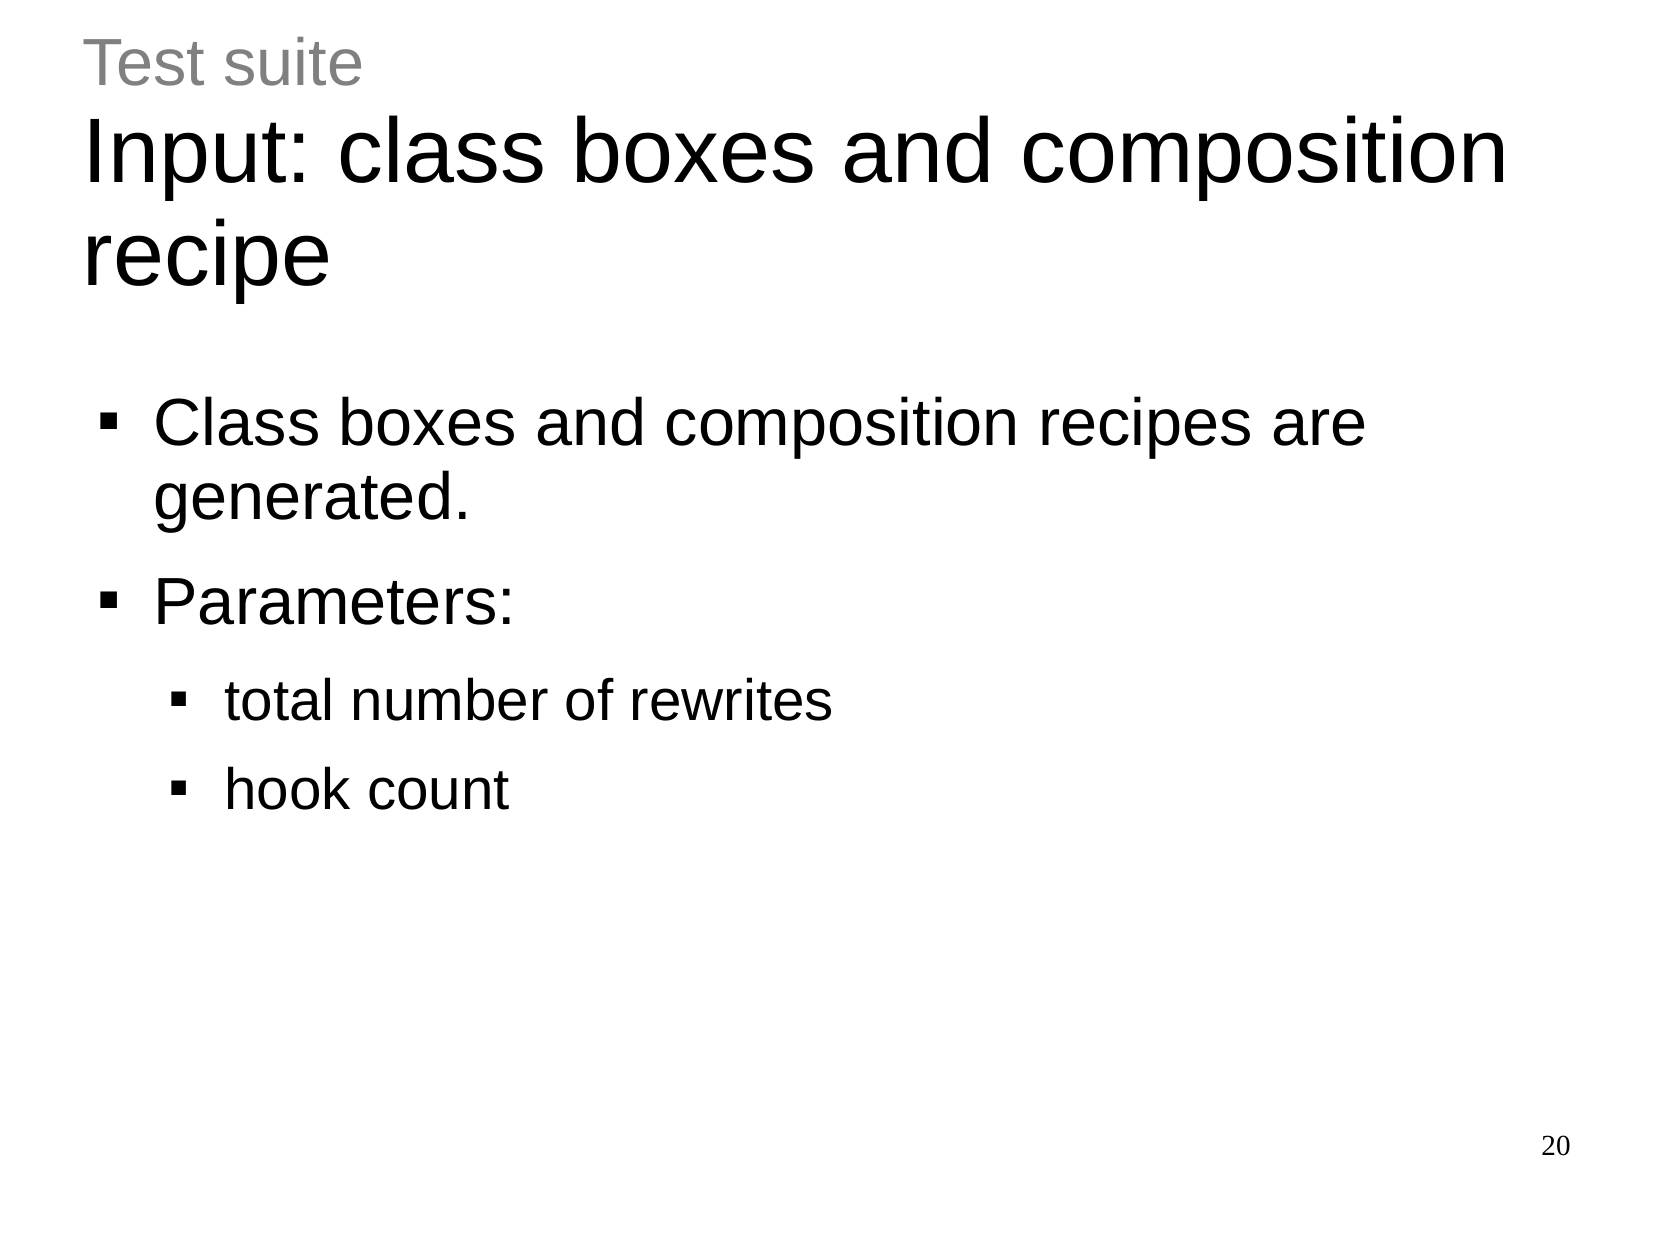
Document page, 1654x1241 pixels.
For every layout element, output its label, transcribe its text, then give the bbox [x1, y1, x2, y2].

title Test suite Input: class boxes and composition recipe [82, 24, 1571, 305]
list Class boxes and composition recipes are generated. Parameters: total number of rewrites hook count [82, 384, 1538, 1104]
